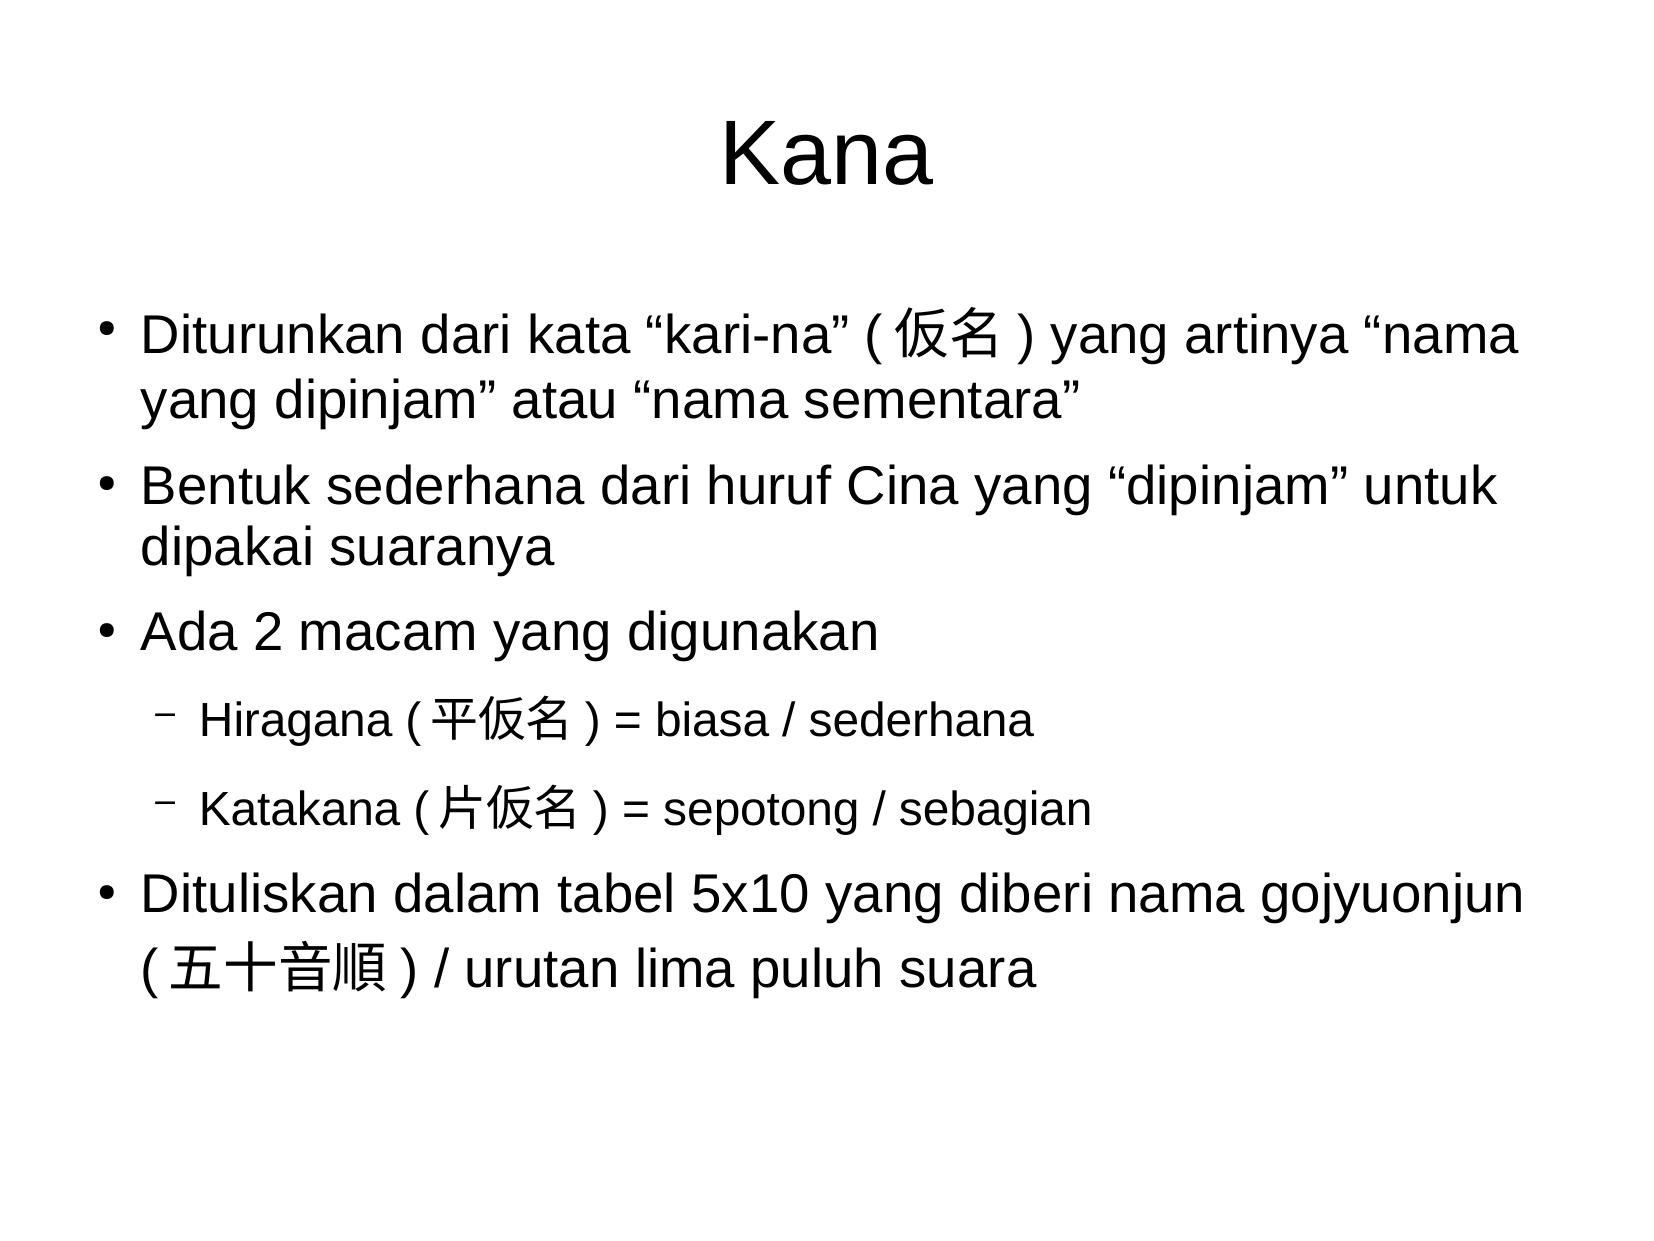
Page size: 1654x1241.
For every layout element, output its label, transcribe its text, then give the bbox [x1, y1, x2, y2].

title Kana [82, 49, 1571, 257]
list Diturunkan dari kata “kari-na” (仮名) yang artinya “nama yang dipinjam” atau “nama sementara” Bentuk sederhana dari huruf Cina yang “dipinjam” untuk dipakai suaranya Ada 2 macam yang digunakan Hiragana (平仮名) = biasa / sederhana Katakana (片仮名) = sepotong / sebagian Dituliskan dalam tabel 5x10 yang diberi nama gojyuonjun (五十音順) / urutan lima puluh suara [82, 290, 1571, 1010]
